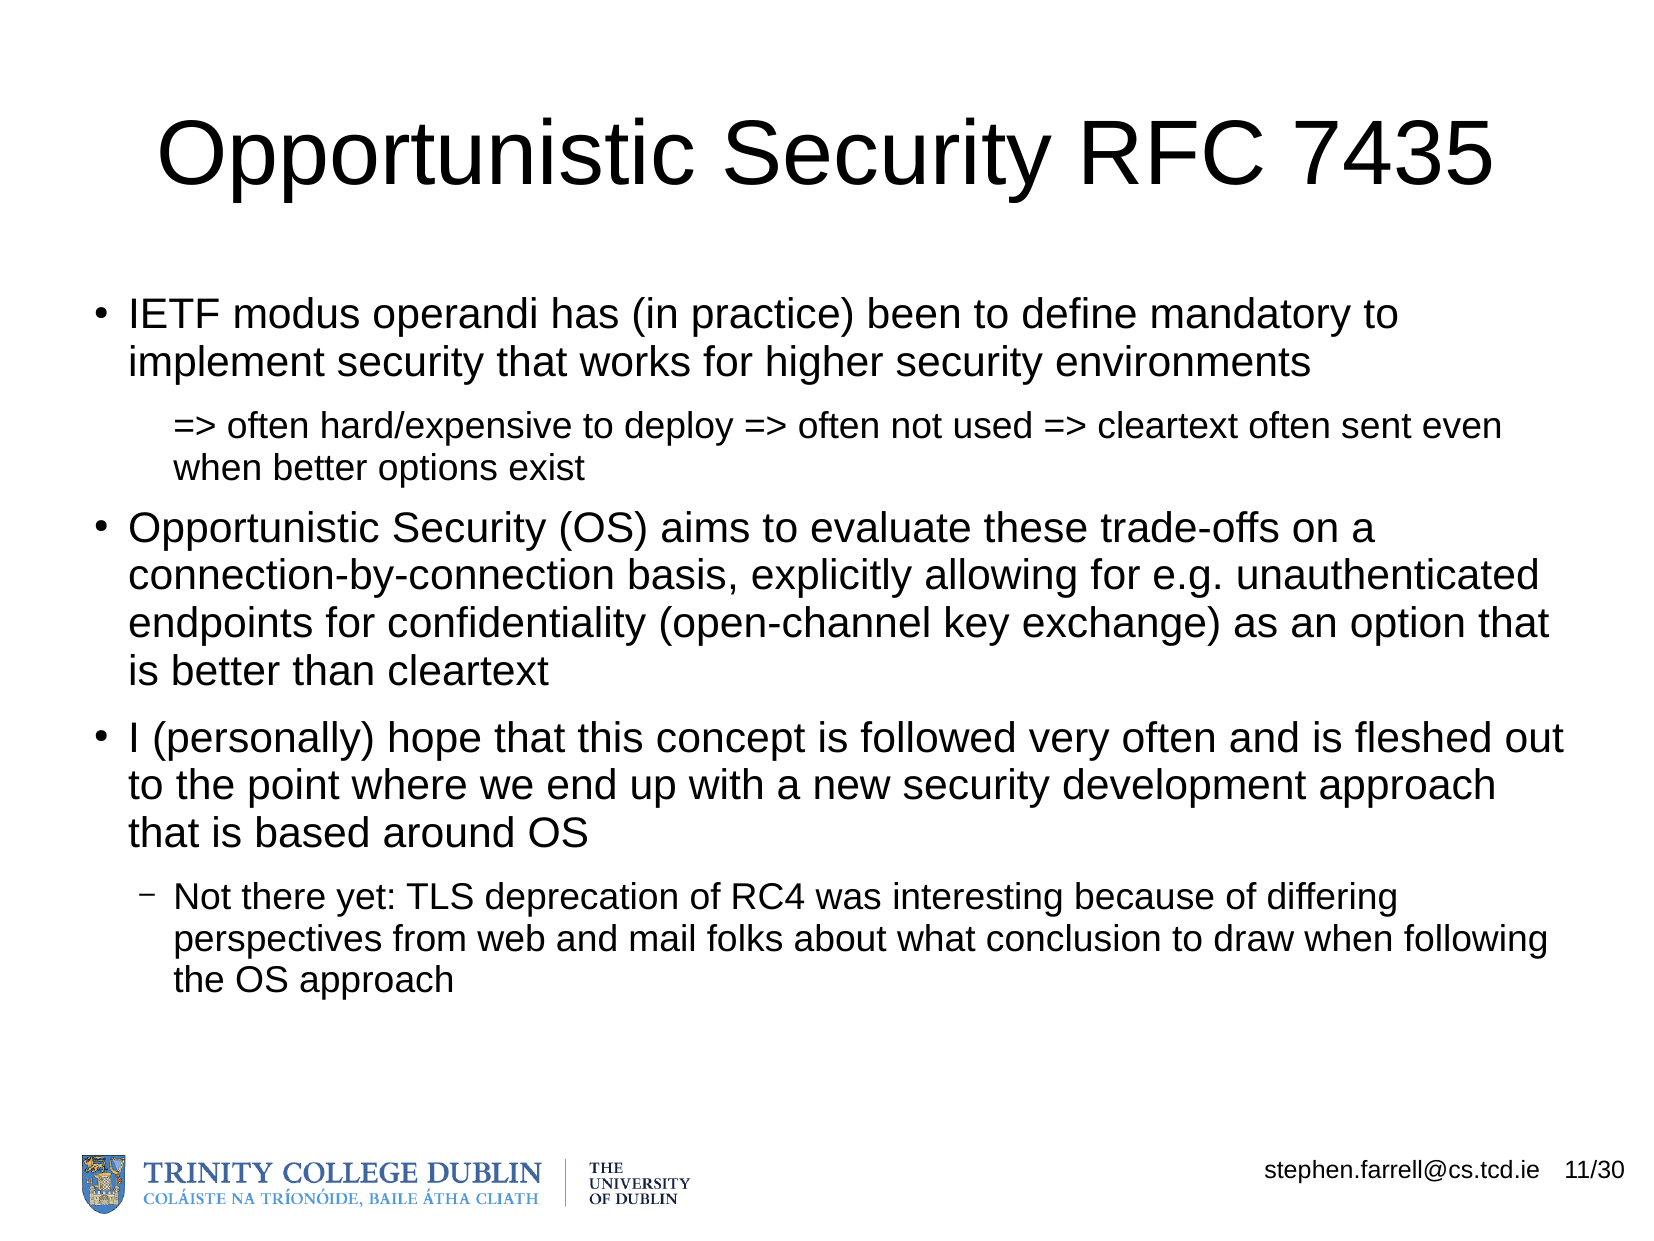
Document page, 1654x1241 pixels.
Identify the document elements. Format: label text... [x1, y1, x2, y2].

picture [82, 1155, 694, 1214]
title Opportunistic Security RFC 7435 [82, 49, 1571, 257]
list IETF modus operandi has (in practice) been to define mandatory to implement security that works for higher security environments => often hard/expensive to deploy => often not used => cleartext often sent even when better options exist Opportunistic Security (OS) aims to evaluate these trade-offs on a connection-by-connection basis, explicitly allowing for e.g. unauthenticated endpoints for confidentiality (open-channel key exchange) as an option that is better than cleartext I (personally) hope that this concept is followed very often and is fleshed out to the point where we end up with a new security development approach that is based around OS Not there yet: TLS deprecation of RC4 was interesting because of differing perspectives from web and mail folks about what conclusion to draw when following the OS approach [82, 290, 1571, 1010]
